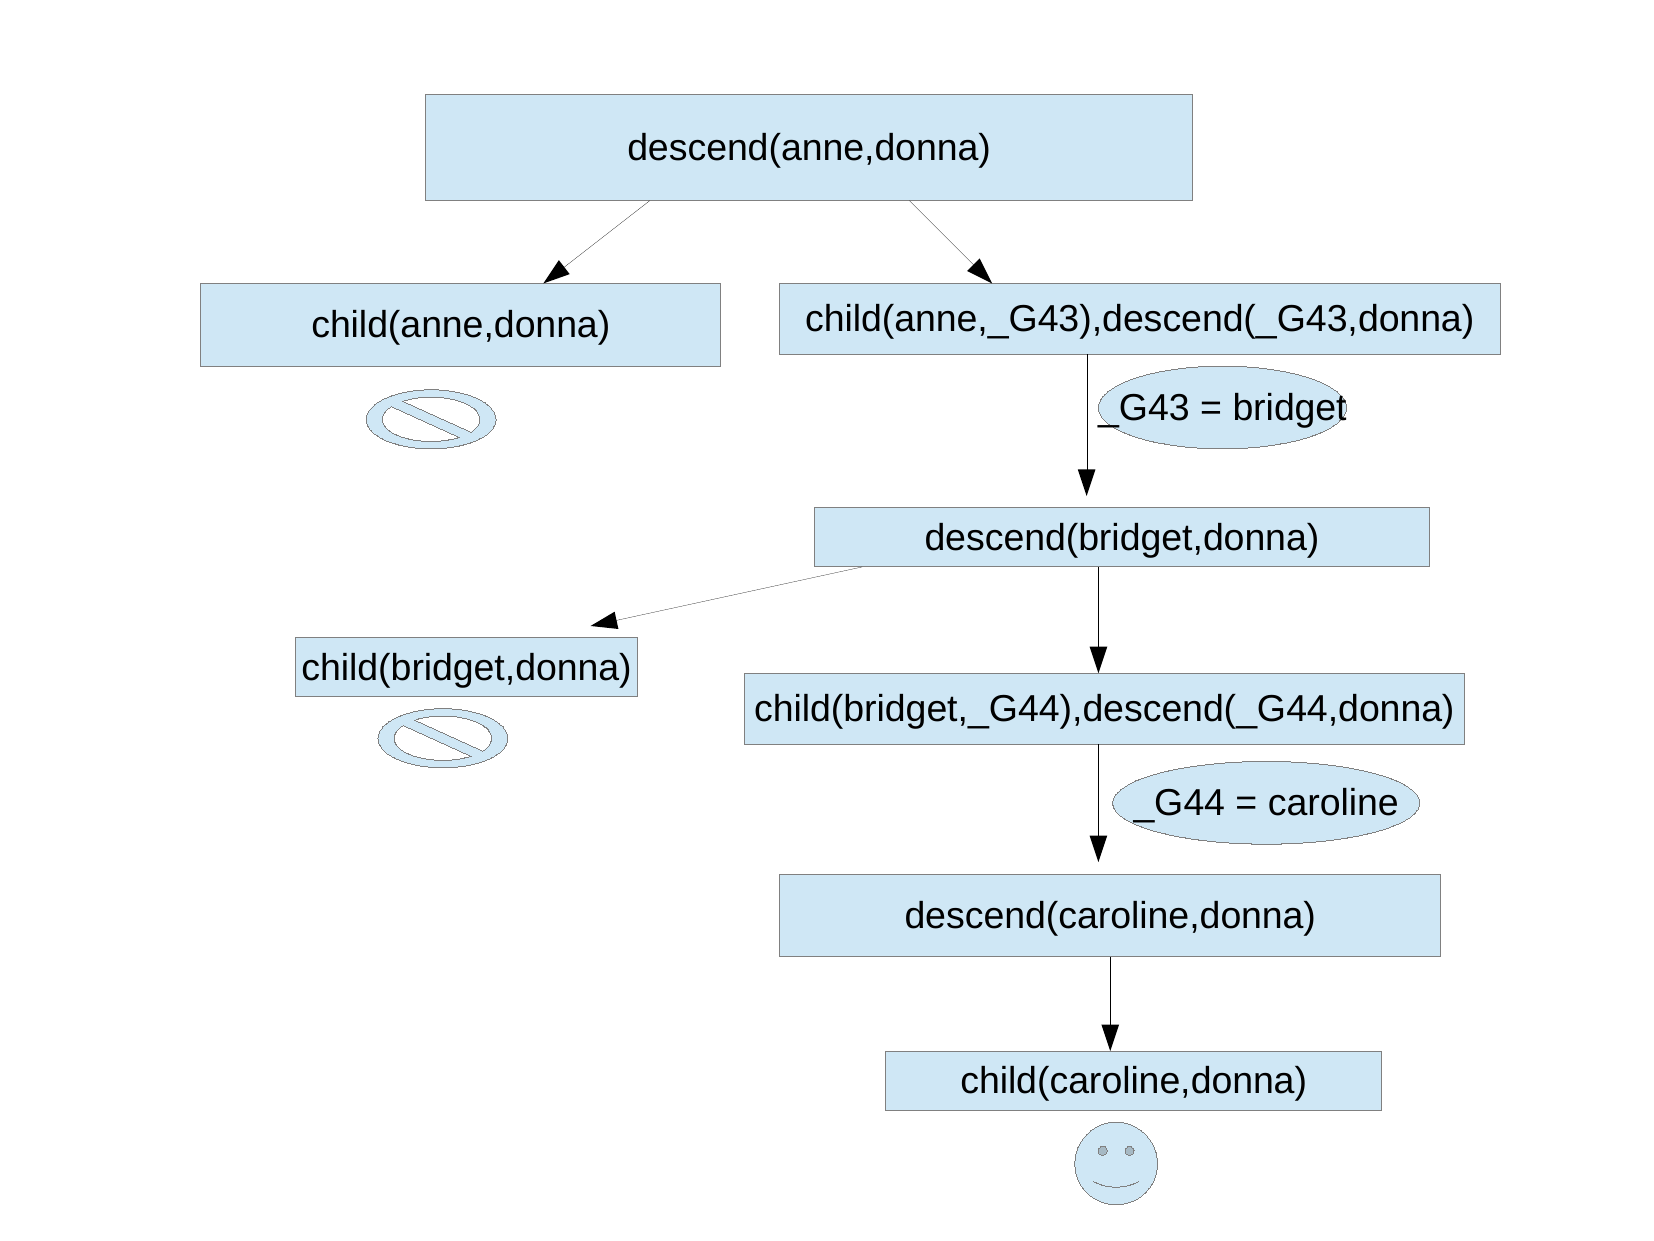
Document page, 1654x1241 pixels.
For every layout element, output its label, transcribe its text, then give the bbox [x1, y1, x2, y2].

text_box child(caroline,donna) [885, 1051, 1382, 1111]
text_box child(bridget,_G44),descend(_G44,donna) [744, 673, 1465, 745]
text_box _G44 = caroline [1112, 761, 1420, 845]
text_box child(anne,_G43),descend(_G43,donna) [779, 283, 1501, 355]
text_box _G43 = bridget [1098, 366, 1345, 449]
text_box descend(caroline,donna) [779, 874, 1441, 957]
text_box child(bridget,donna) [295, 637, 638, 697]
text_box descend(bridget,donna) [814, 507, 1430, 567]
text_box [377, 708, 508, 768]
text_box [1074, 1122, 1158, 1205]
text_box child(anne,donna) [200, 283, 721, 367]
text_box descend(anne,donna) [425, 94, 1193, 201]
text_box [366, 389, 497, 449]
